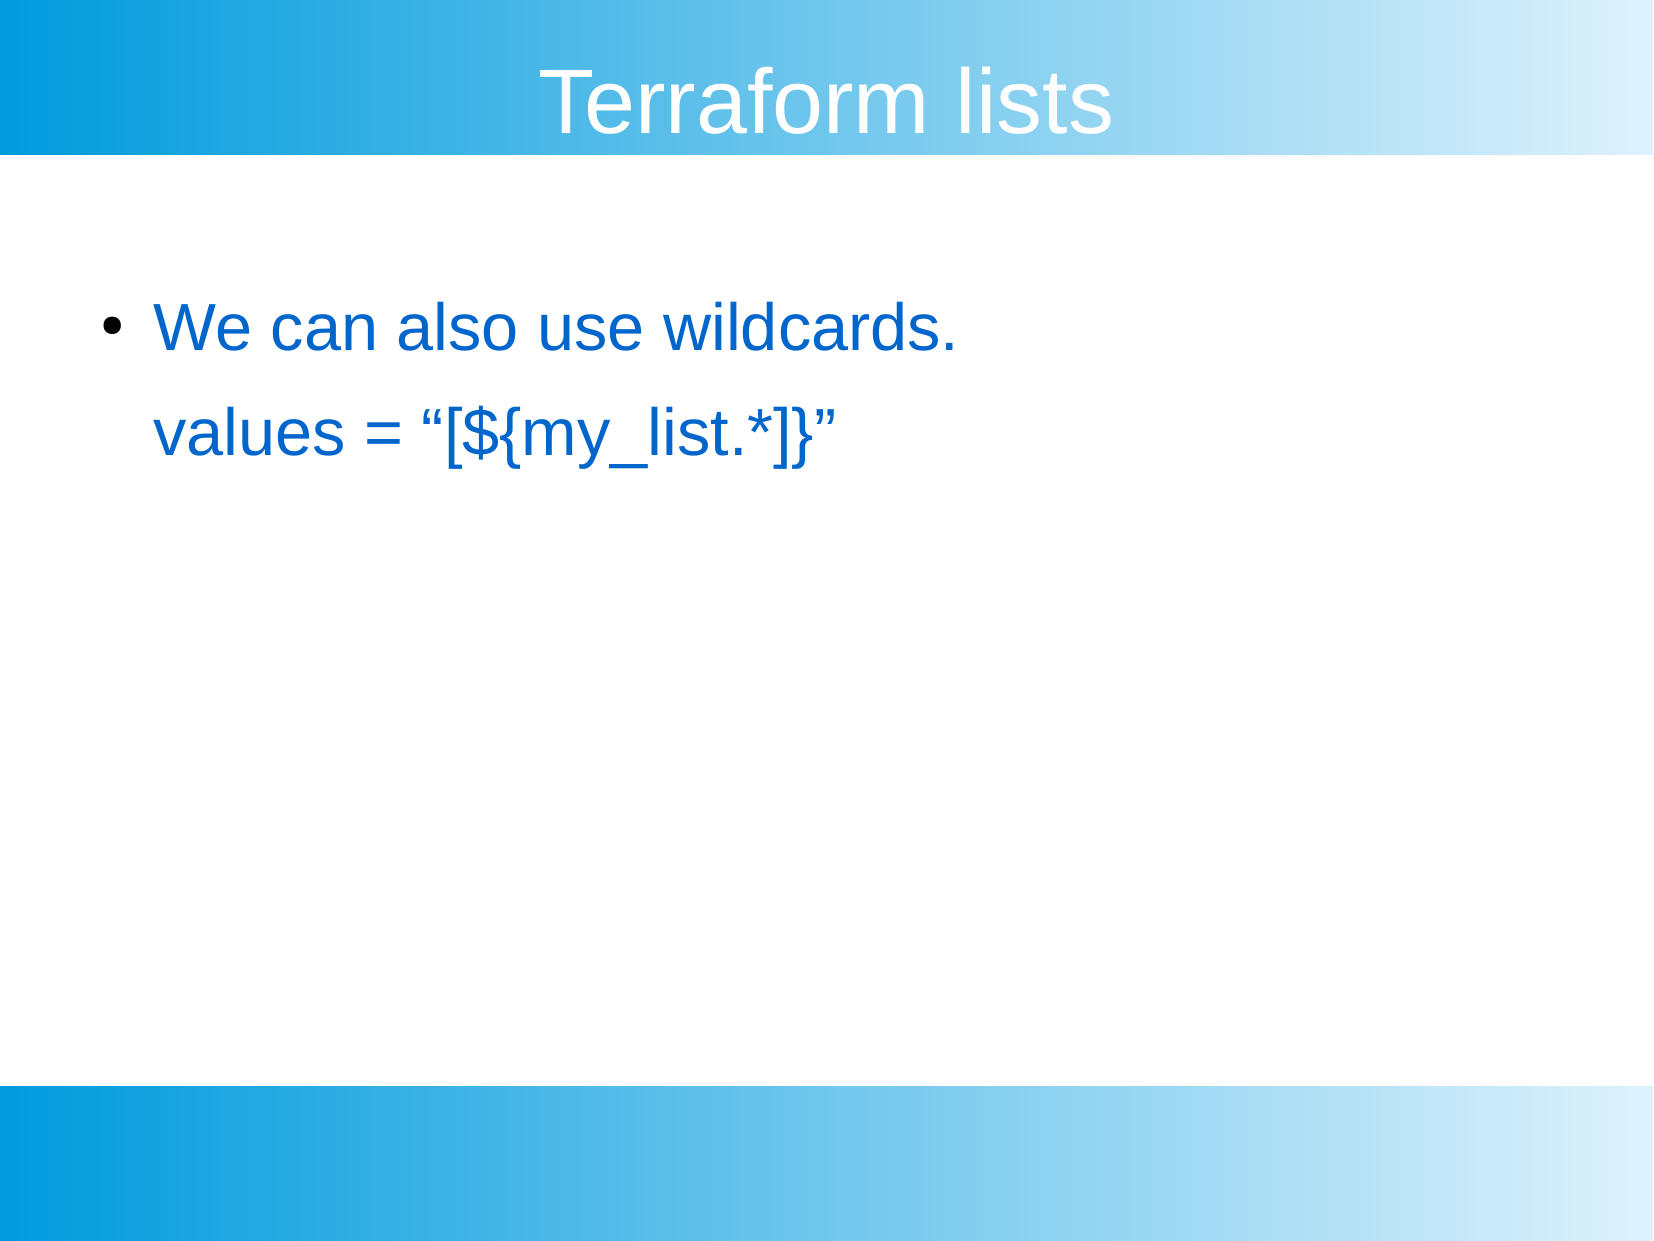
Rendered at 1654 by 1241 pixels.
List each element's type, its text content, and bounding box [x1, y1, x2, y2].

list We can also use wildcards. values = “[${my_list.*]}” [82, 290, 1571, 1010]
title Terraform lists [82, 49, 1571, 155]
